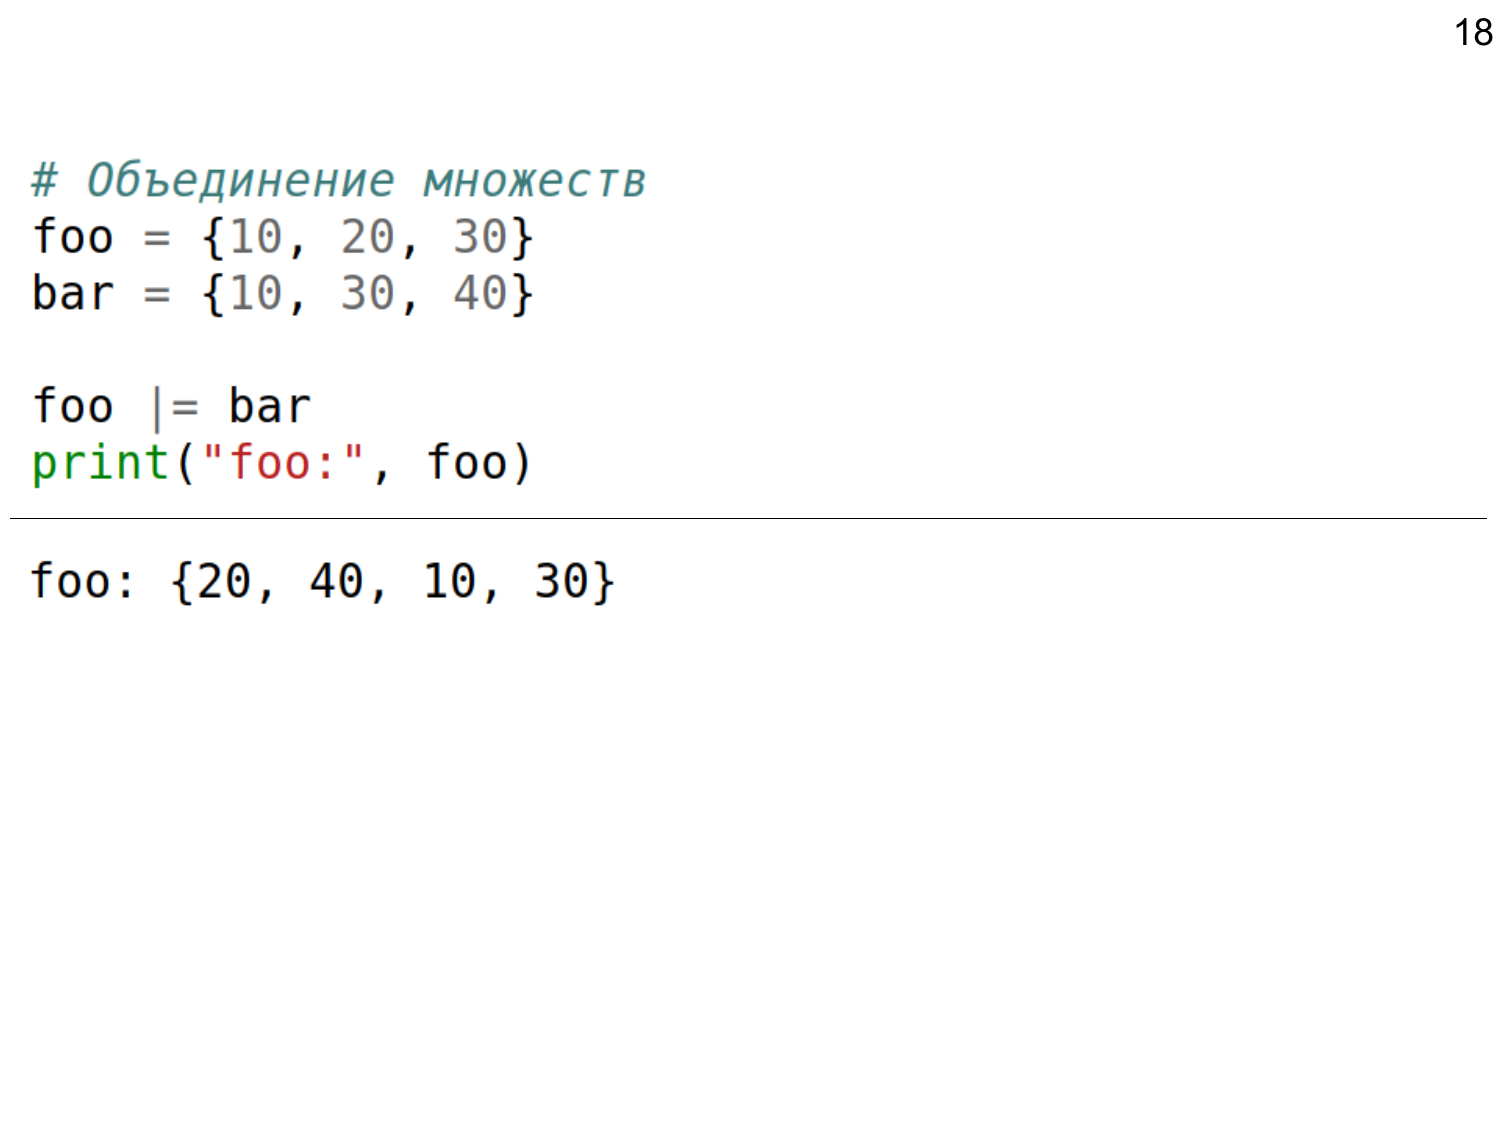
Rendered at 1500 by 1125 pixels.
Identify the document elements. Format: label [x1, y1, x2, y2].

picture [18, 148, 665, 504]
picture [18, 544, 626, 623]
